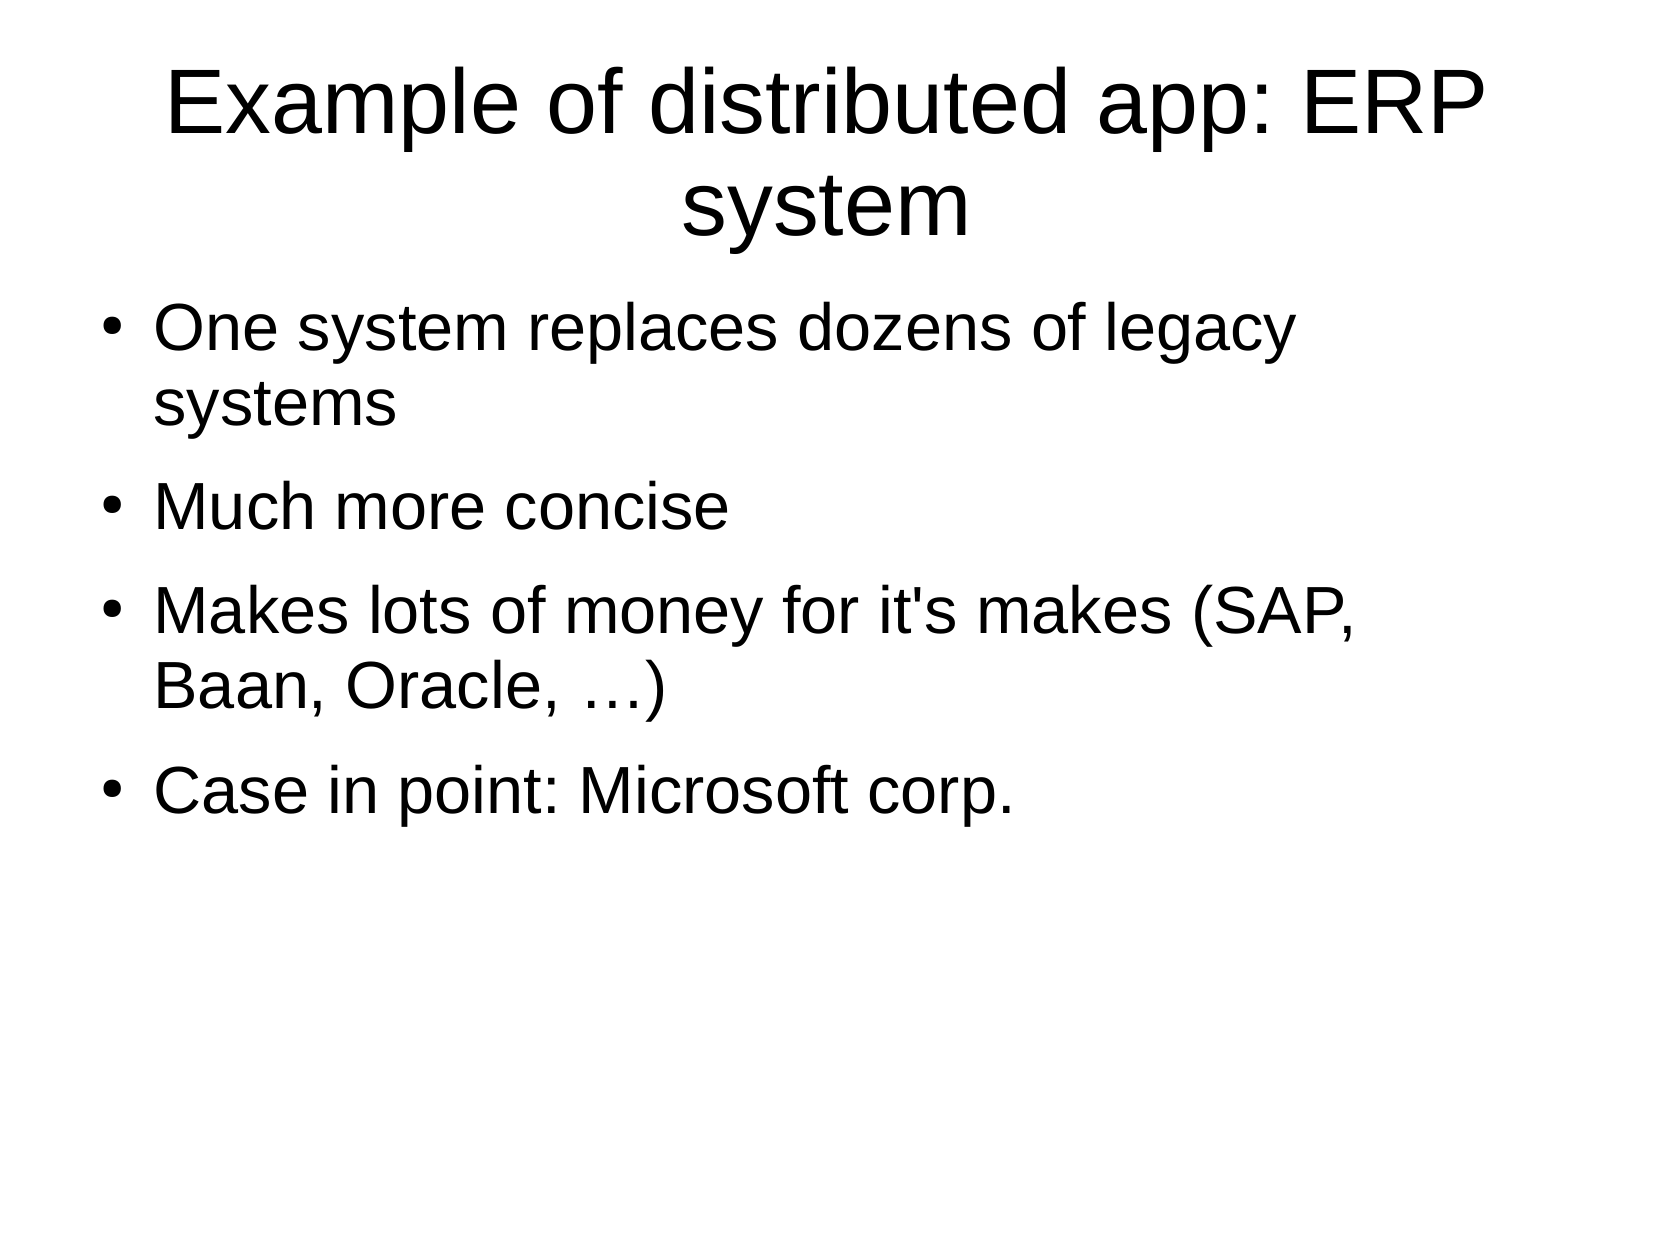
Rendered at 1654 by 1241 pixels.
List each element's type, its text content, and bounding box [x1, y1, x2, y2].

title Example of distributed app: ERP system [82, 49, 1571, 257]
list One system replaces dozens of legacy systems Much more concise Makes lots of money for it's makes (SAP, Baan, Oracle, …) Case in point: Microsoft corp. [82, 290, 1538, 1010]
